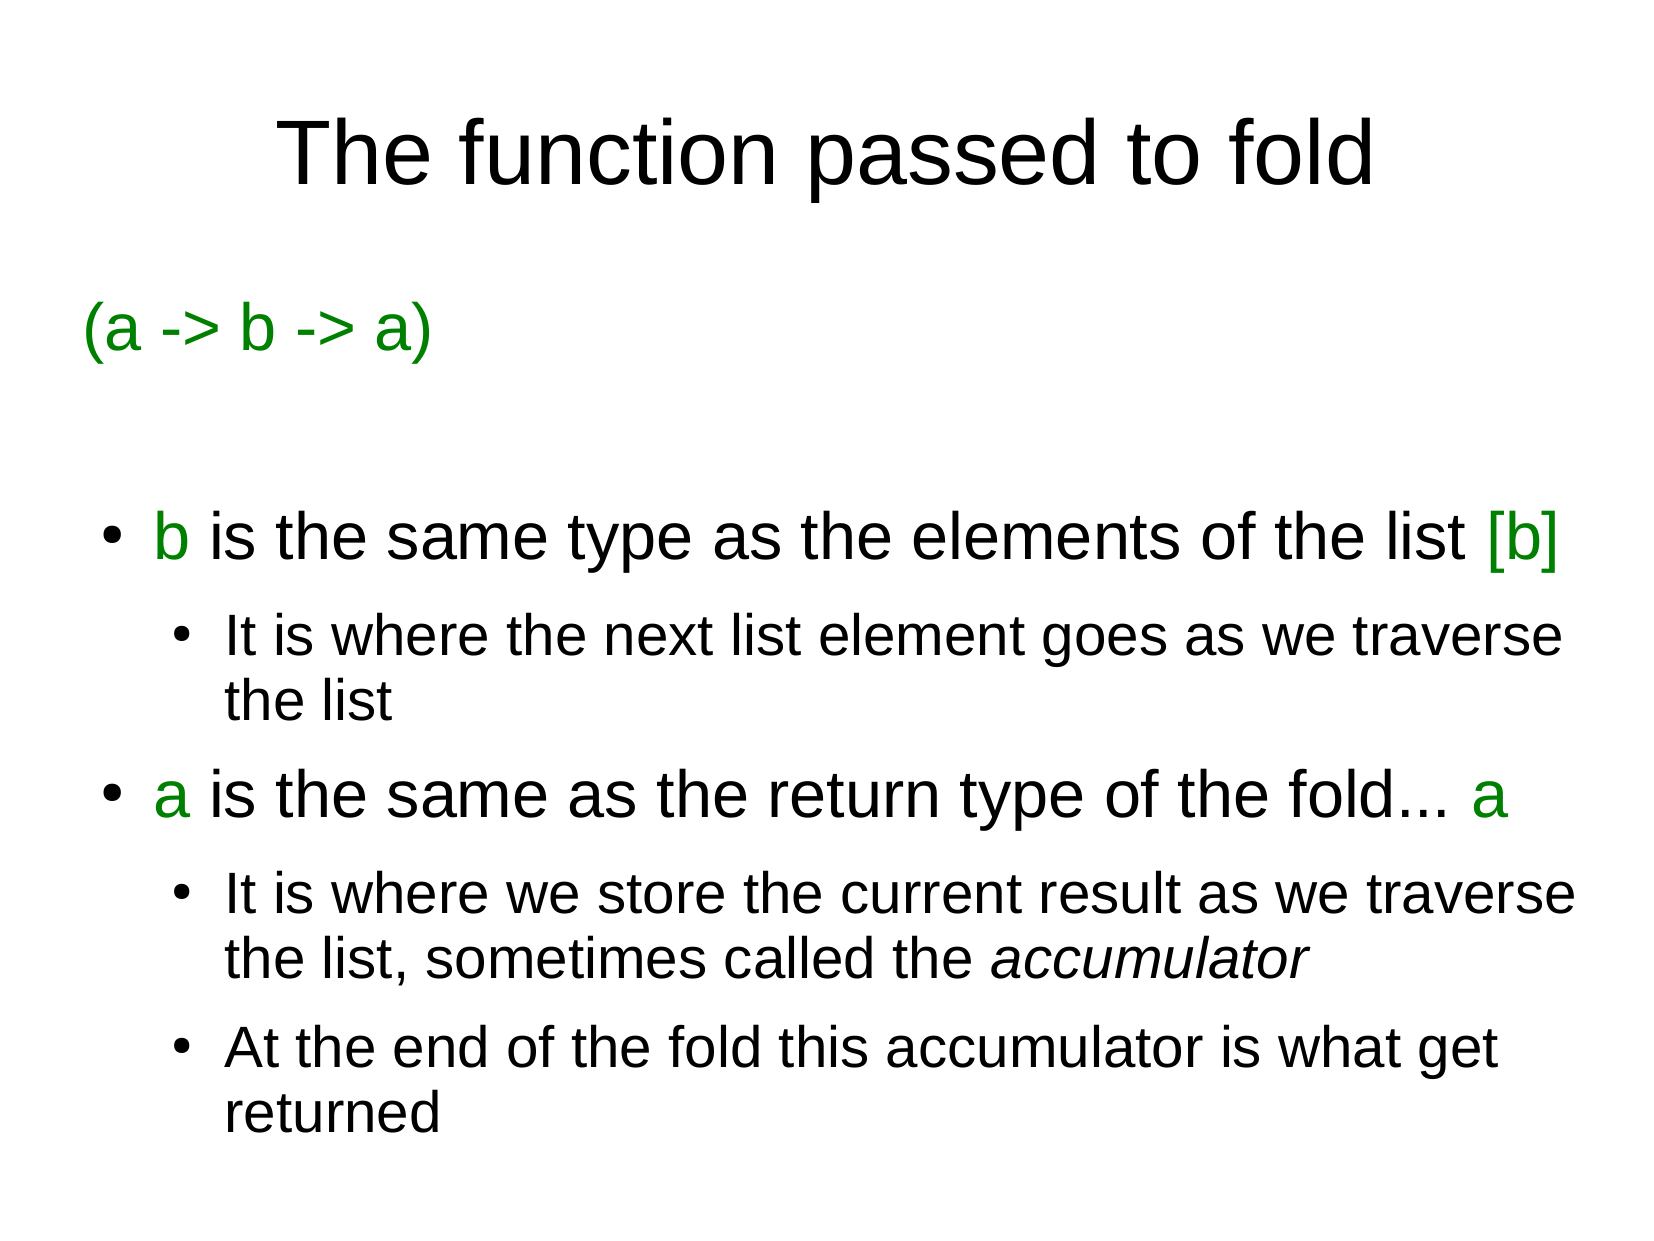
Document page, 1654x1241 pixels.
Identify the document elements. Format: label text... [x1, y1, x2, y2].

list (a -> b -> a) b is the same type as the elements of the list [b] It is where the next list element goes as we traverse the list a is the same as the return type of the fold... a It is where we store the current result as we traverse the list, sometimes called the accumulator At the end of the fold this accumulator is what get returned [82, 290, 1625, 1145]
title The function passed to fold [82, 56, 1571, 250]
